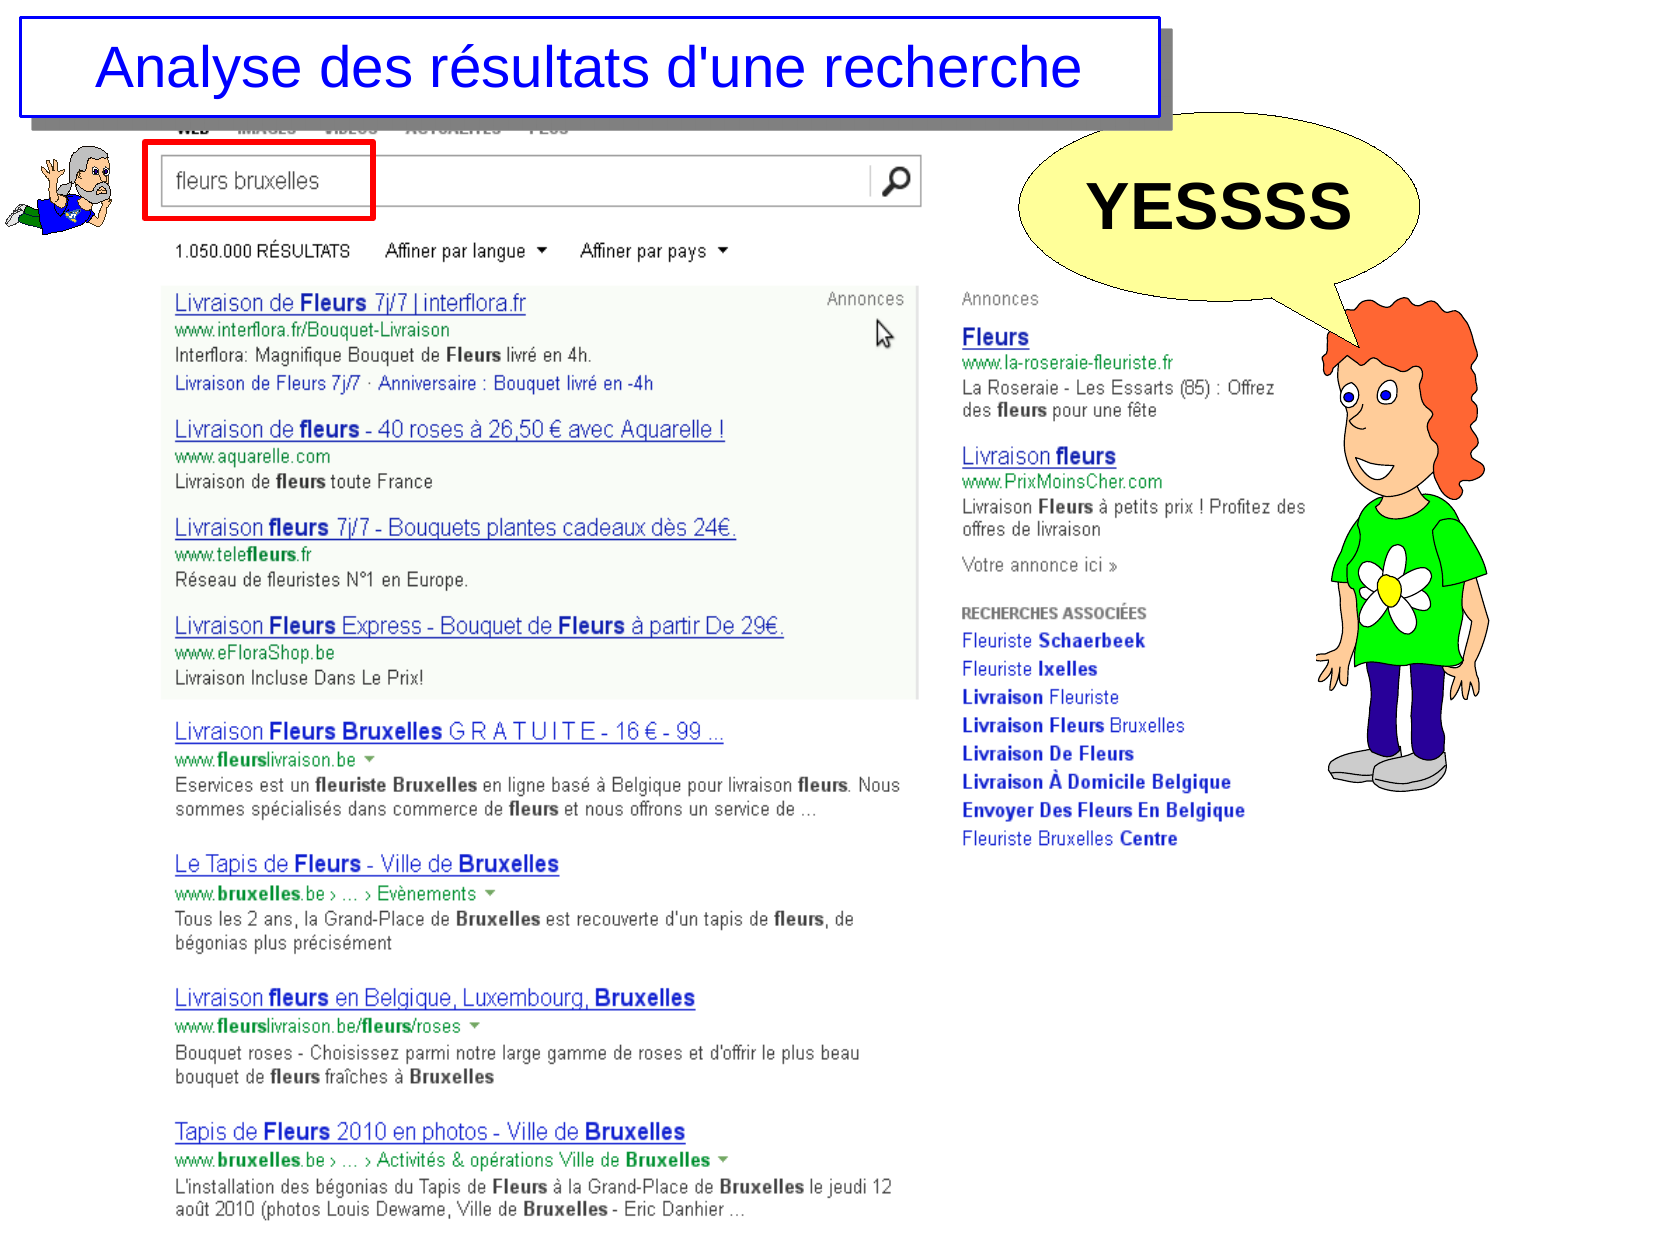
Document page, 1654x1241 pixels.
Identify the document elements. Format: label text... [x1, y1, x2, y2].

text_box Analyse des résultats d'une recherche [20, 17, 1160, 117]
picture [150, 131, 1316, 1241]
text_box YESSSS [1018, 112, 1420, 348]
picture [150, 145, 370, 216]
text_box [1316, 297, 1489, 792]
text_box [5, 146, 112, 235]
picture [1173, 106, 1316, 123]
